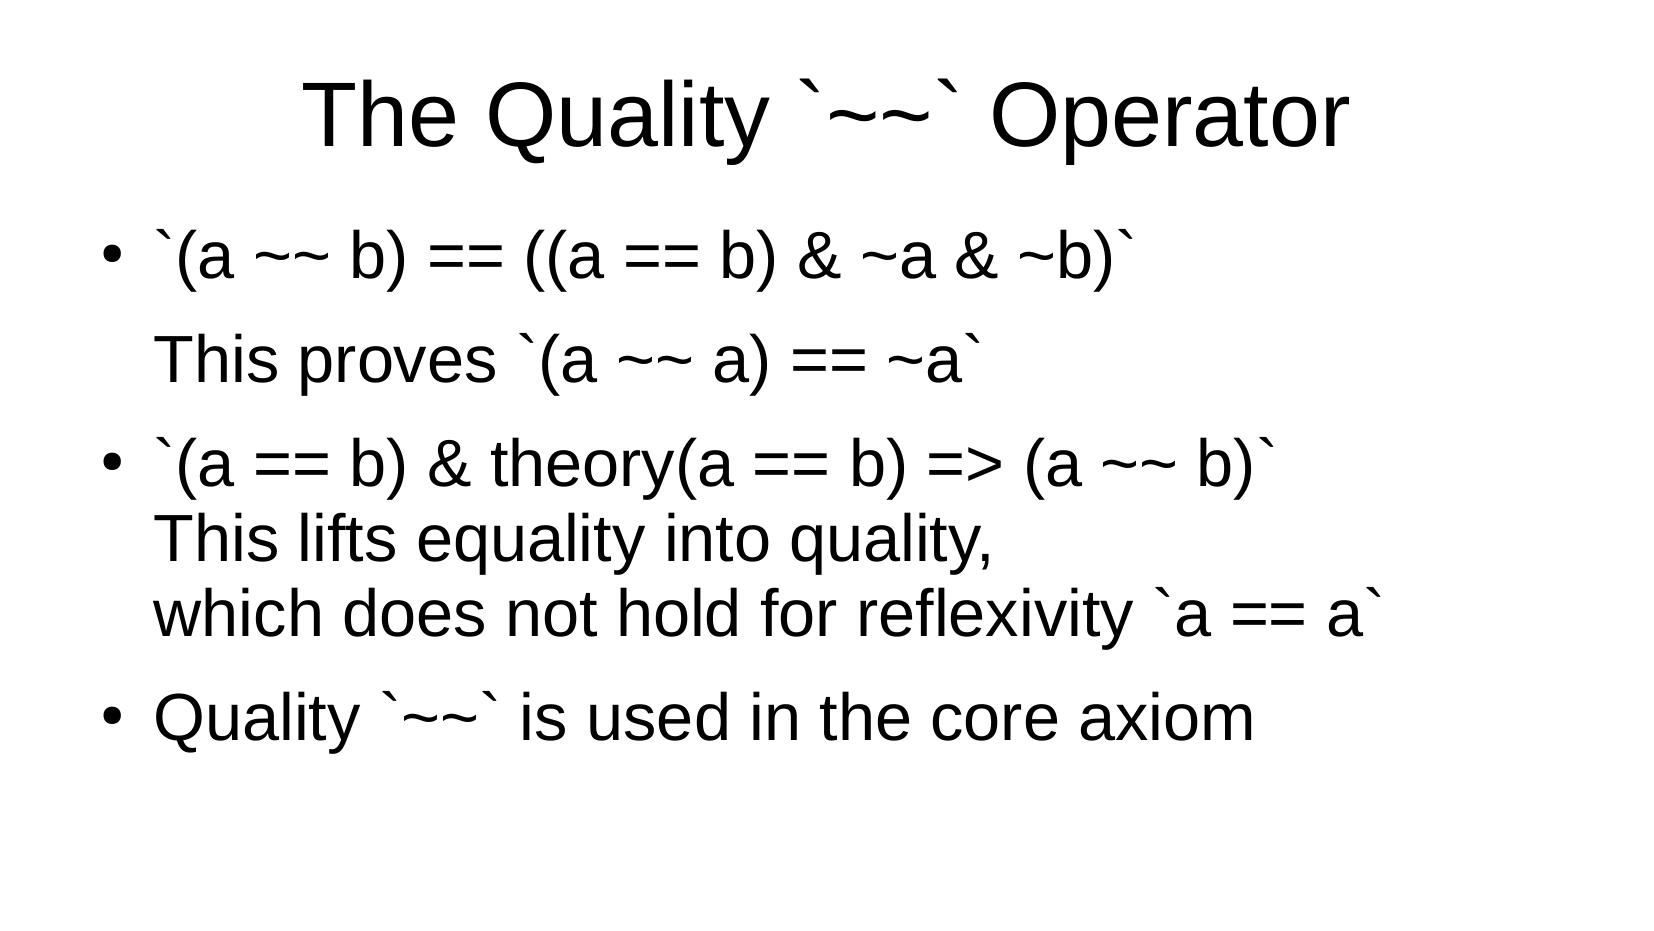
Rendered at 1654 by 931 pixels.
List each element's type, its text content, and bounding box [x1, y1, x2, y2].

list `(a ~~ b) == ((a == b) & ~a & ~b)` This proves `(a ~~ a) == ~a` `(a == b) & theory(a == b) => (a ~~ b)` This lifts equality into quality, which does not hold for reflexivity `a == a` Quality `~~` is used in the core axiom [82, 217, 1571, 758]
title The Quality `~~` Operator [82, 37, 1571, 193]
